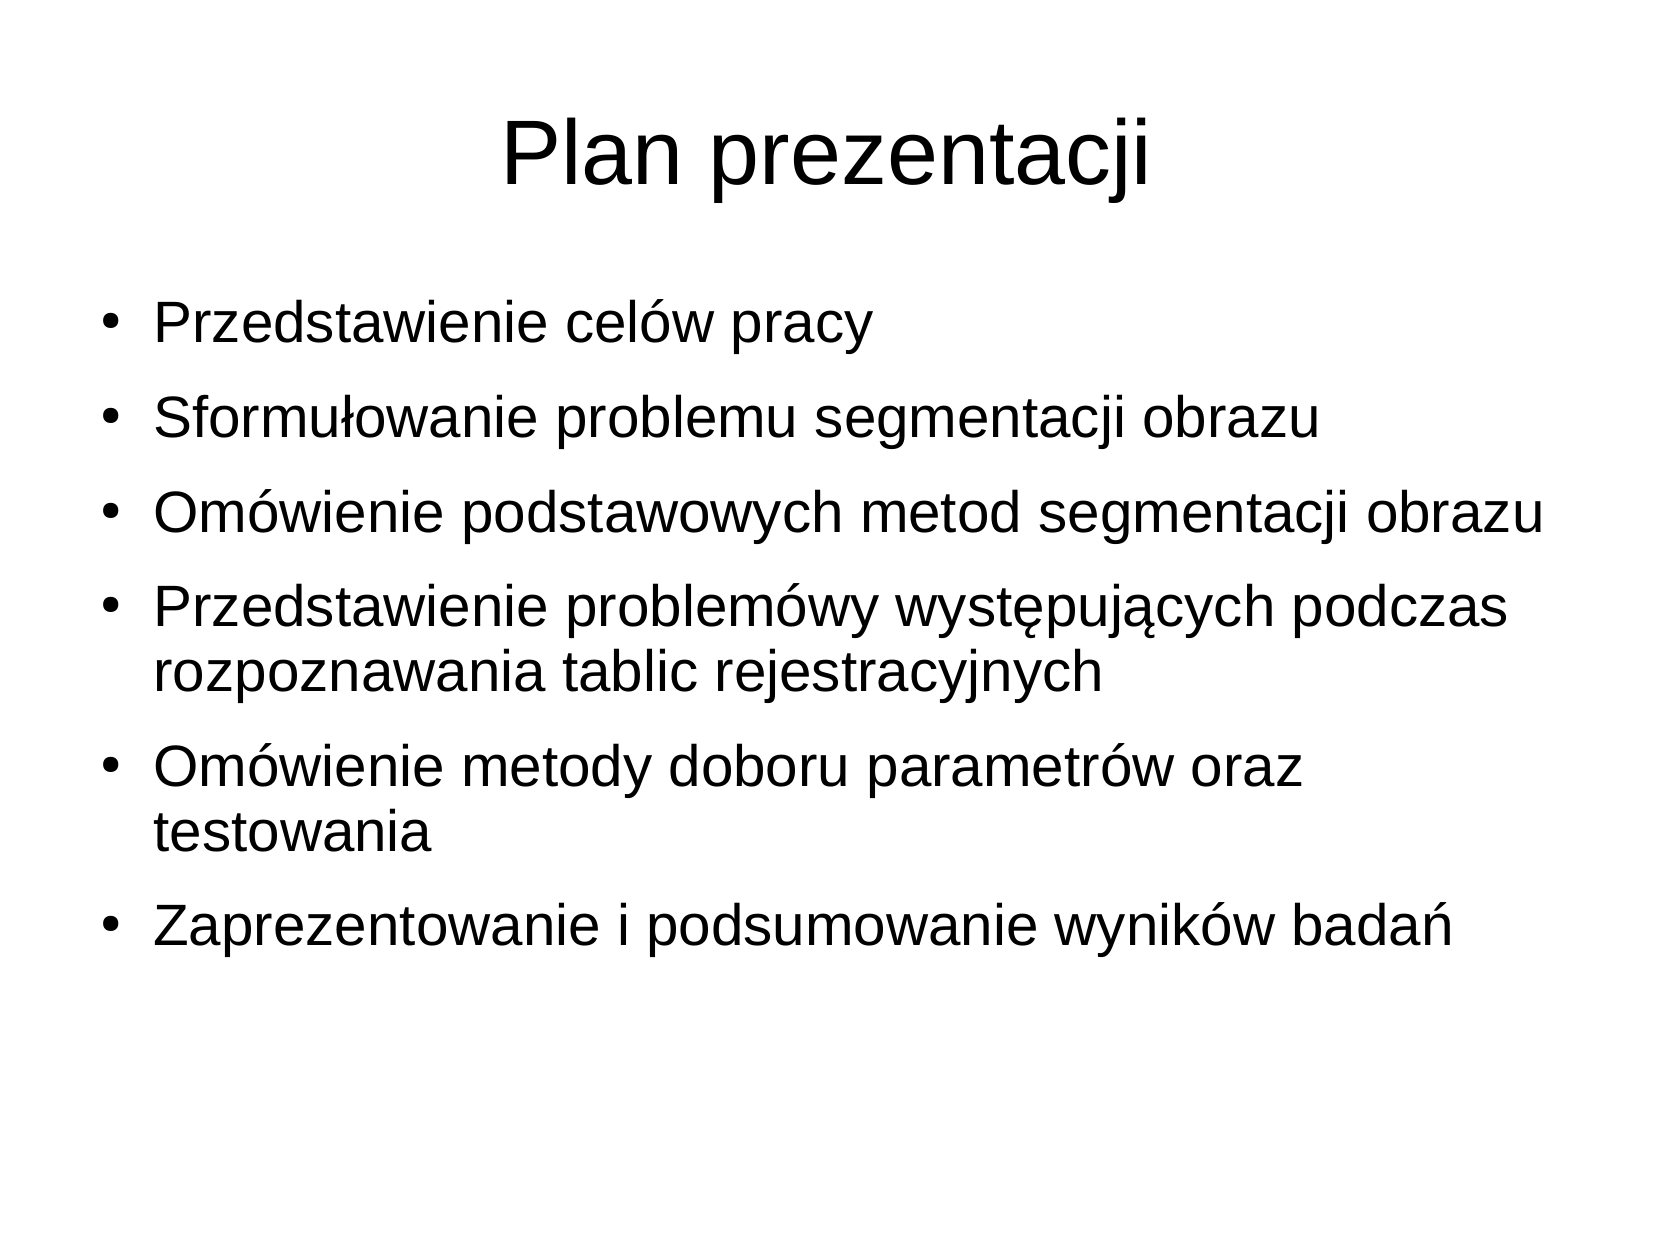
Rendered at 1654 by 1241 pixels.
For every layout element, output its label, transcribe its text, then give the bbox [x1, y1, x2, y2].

title Plan prezentacji [82, 49, 1571, 257]
list Przedstawienie celów pracy Sformułowanie problemu segmentacji obrazu Omówienie podstawowych metod segmentacji obrazu Przedstawienie problemówy występujących podczas rozpoznawania tablic rejestracyjnych Omówienie metody doboru parametrów oraz testowania Zaprezentowanie i podsumowanie wyników badań [82, 290, 1571, 1010]
